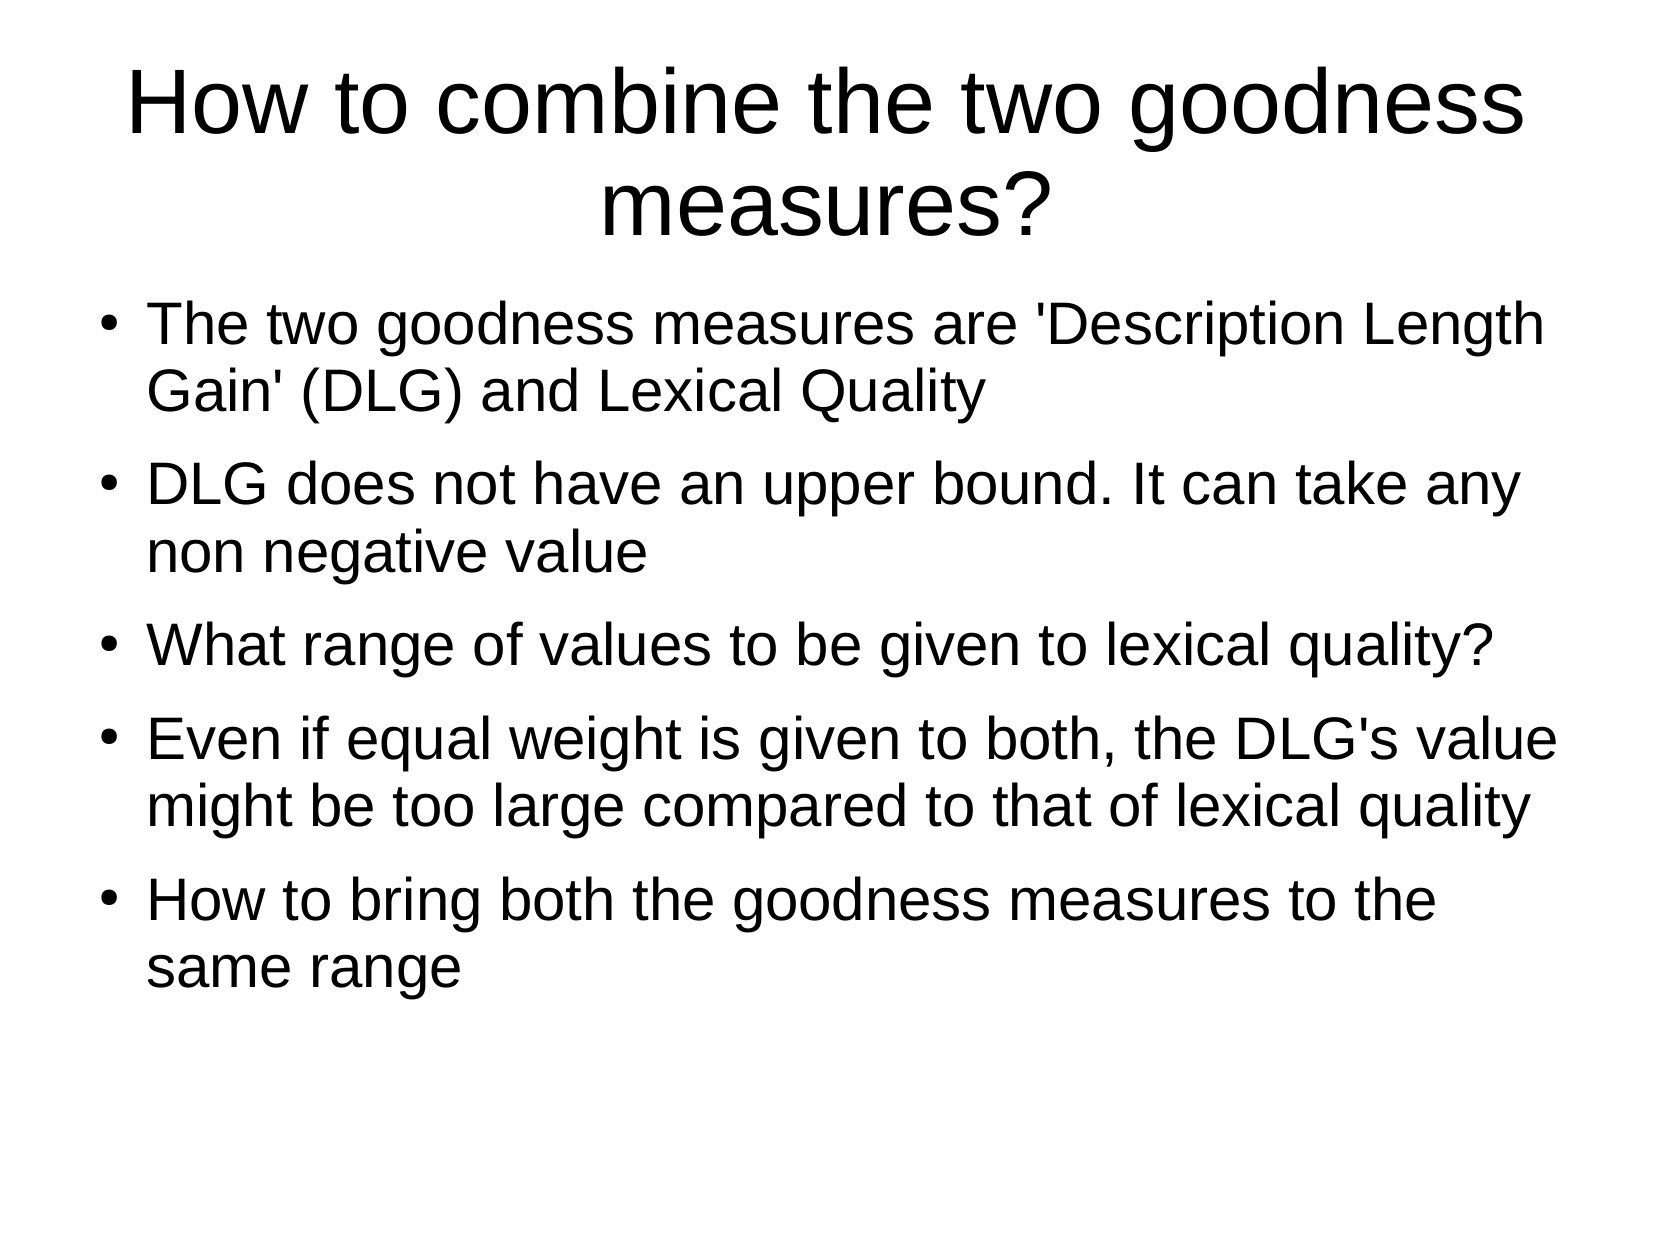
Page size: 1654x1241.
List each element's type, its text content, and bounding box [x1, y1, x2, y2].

title How to combine the two goodness measures? [82, 49, 1571, 257]
list The two goodness measures are 'Description Length Gain' (DLG) and Lexical Quality DLG does not have an upper bound. It can take any non negative value What range of values to be given to lexical quality? Even if equal weight is given to both, the DLG's value might be too large compared to that of lexical quality How to bring both the goodness measures to the same range [82, 290, 1571, 1010]
